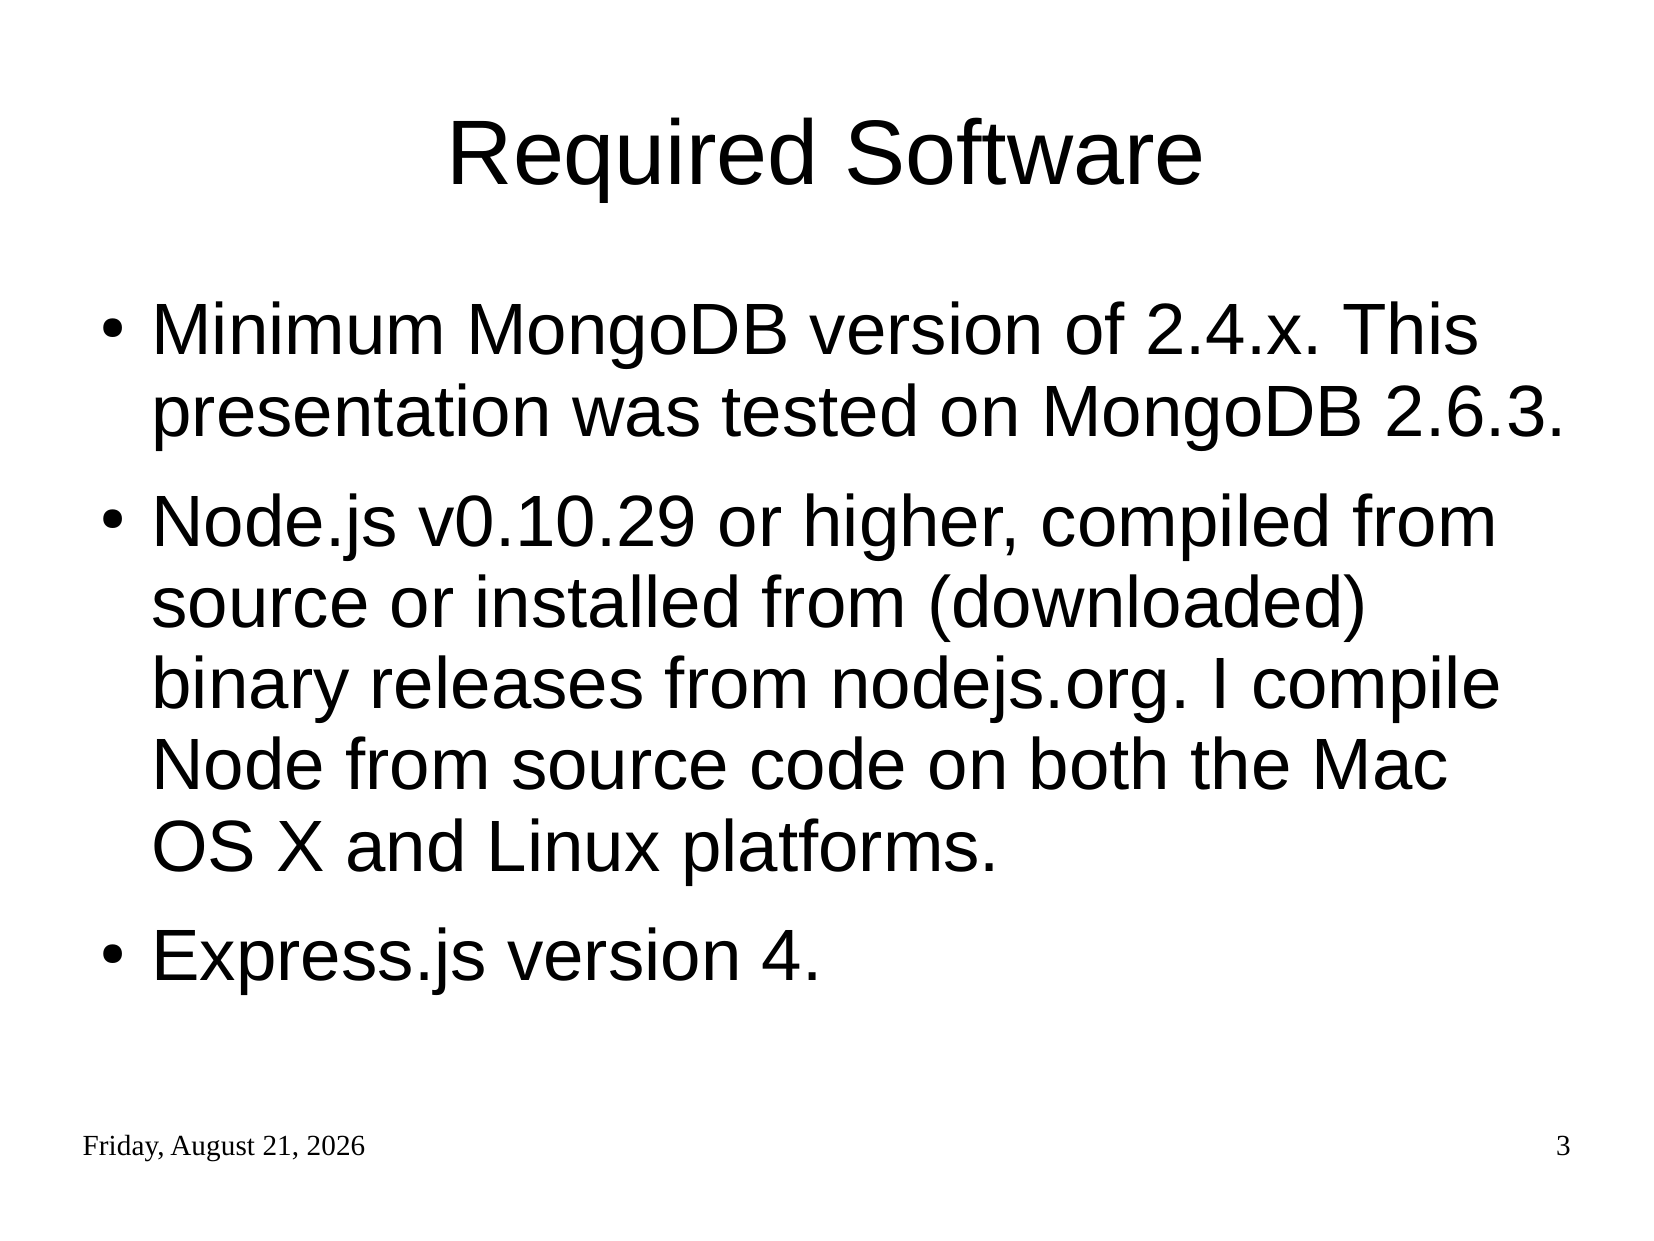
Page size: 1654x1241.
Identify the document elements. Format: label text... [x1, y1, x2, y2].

title Required Software [82, 49, 1571, 257]
list Minimum MongoDB version of 2.4.x. This presentation was tested on MongoDB 2.6.3. Node.js v0.10.29 or higher, compiled from source or installed from (downloaded) binary releases from nodejs.org. I compile Node from source code on both the Mac OS X and Linux platforms. Express.js version 4. [82, 289, 1571, 1009]
